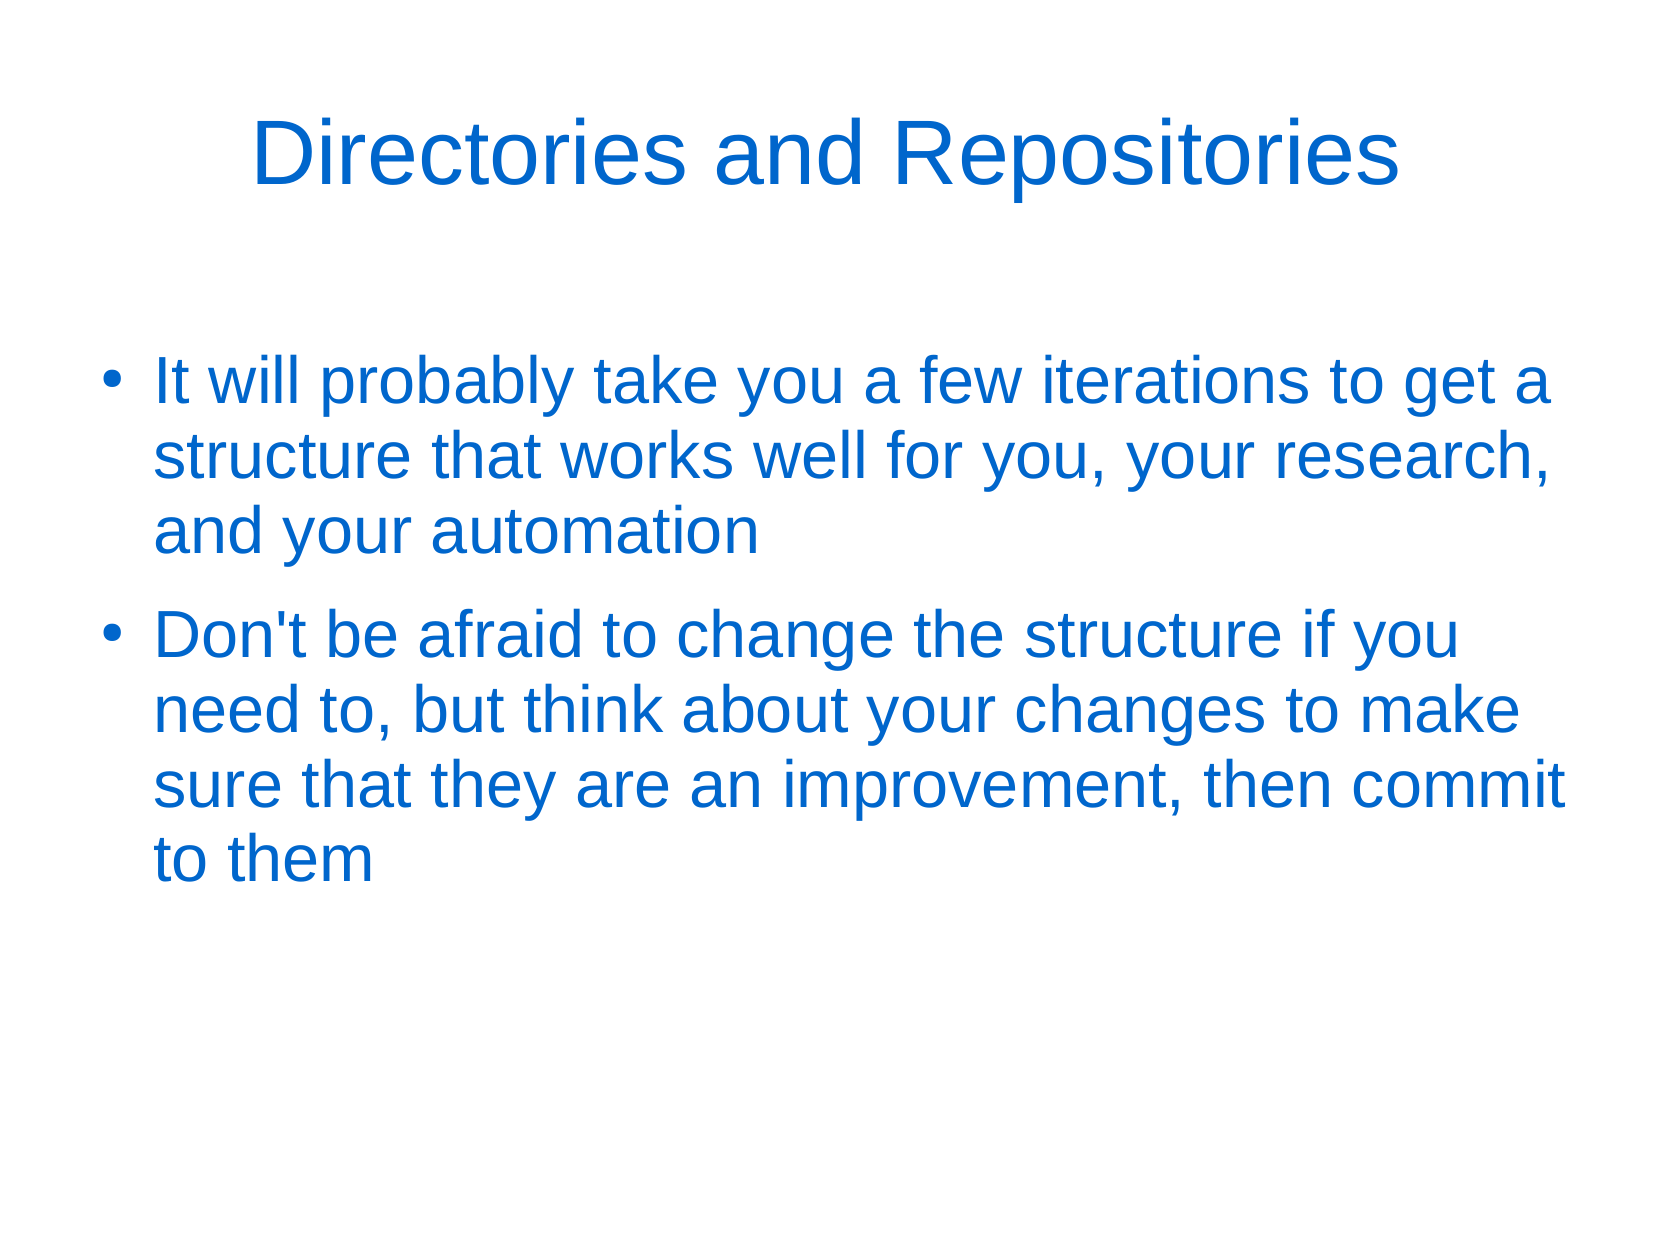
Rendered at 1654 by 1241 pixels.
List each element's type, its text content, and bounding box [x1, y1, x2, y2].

list It will probably take you a few iterations to get a structure that works well for you, your research, and your automation Don't be afraid to change the structure if you need to, but think about your changes to make sure that they are an improvement, then commit to them [82, 343, 1571, 1063]
title Directories and Repositories [82, 49, 1571, 257]
